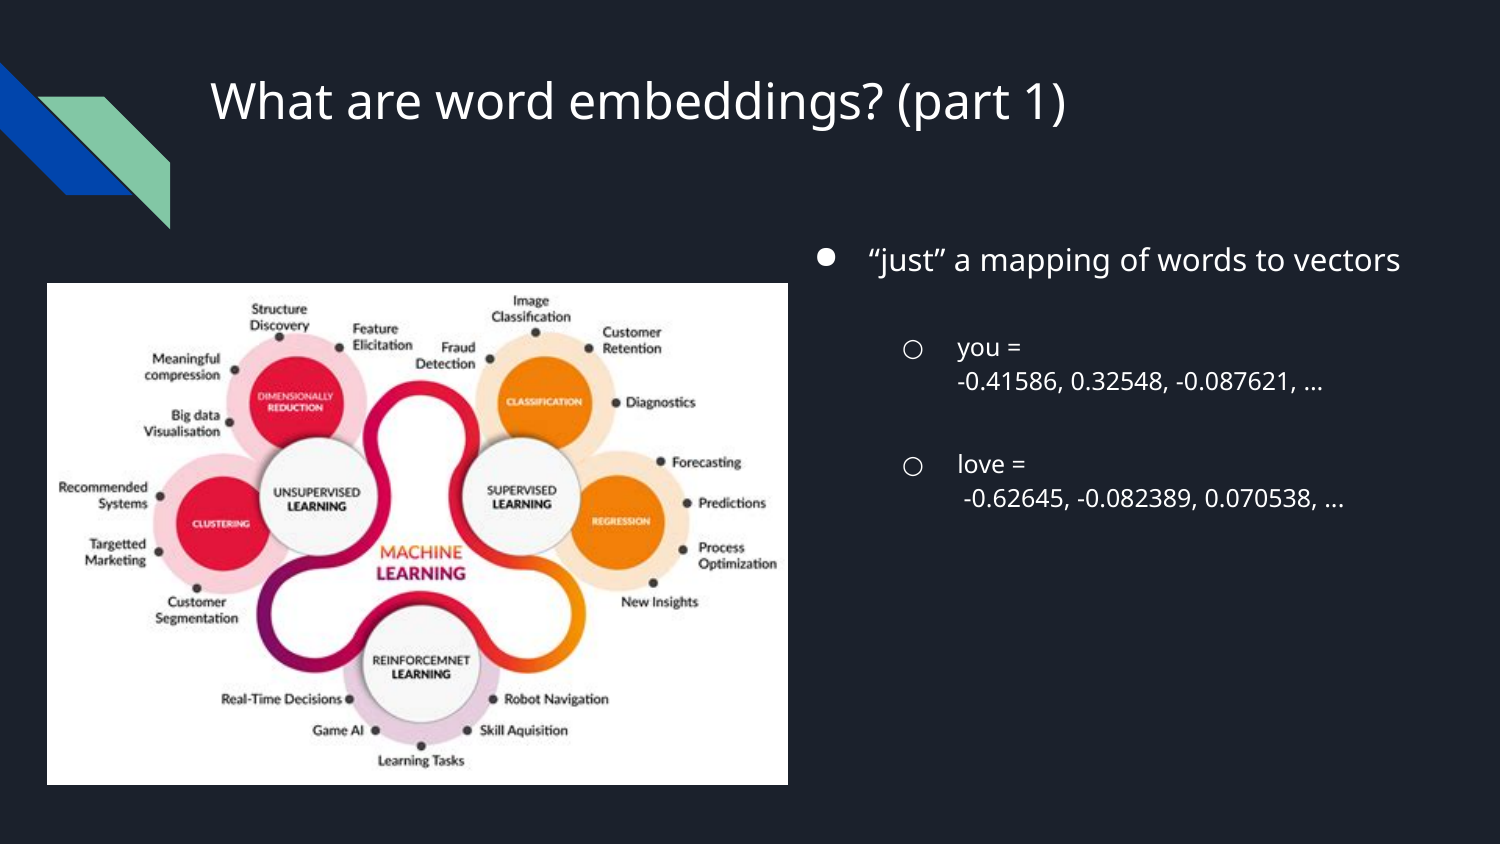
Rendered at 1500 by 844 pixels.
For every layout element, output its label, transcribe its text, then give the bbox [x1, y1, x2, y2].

list “just” a mapping of words to vectors you = -0.41586, 0.32548, -0.087621, … love = -0.62645, -0.082389, 0.070538, ... [798, 216, 1471, 760]
title What are word embeddings? (part 1) [195, 51, 1351, 188]
picture [47, 283, 788, 785]
